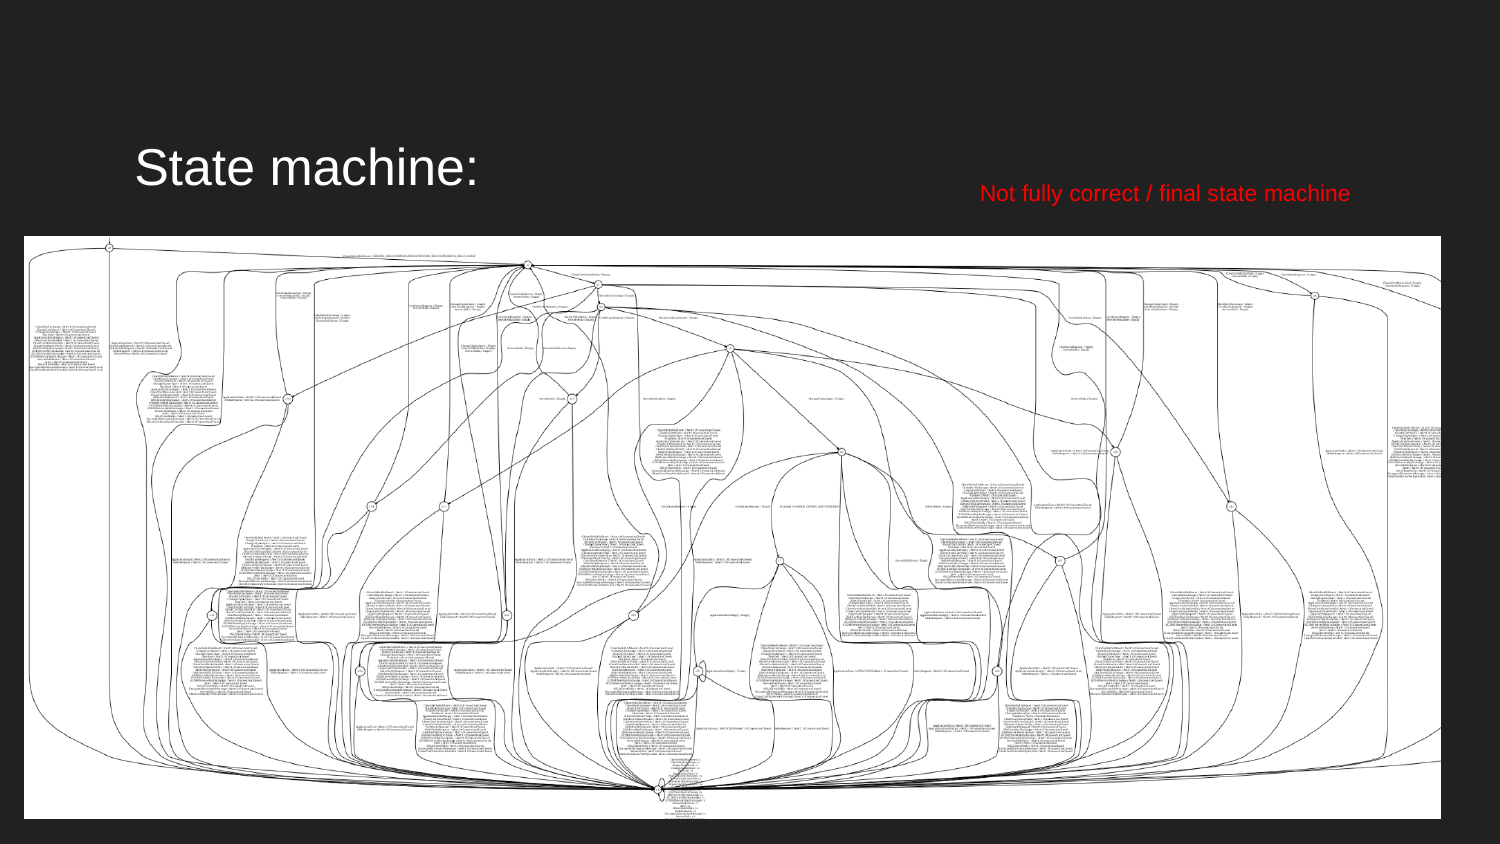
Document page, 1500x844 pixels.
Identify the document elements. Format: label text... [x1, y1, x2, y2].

title State machine: [119, 123, 1381, 212]
picture [24, 236, 1441, 819]
text_box Not fully correct / final state machine [964, 164, 1468, 222]
